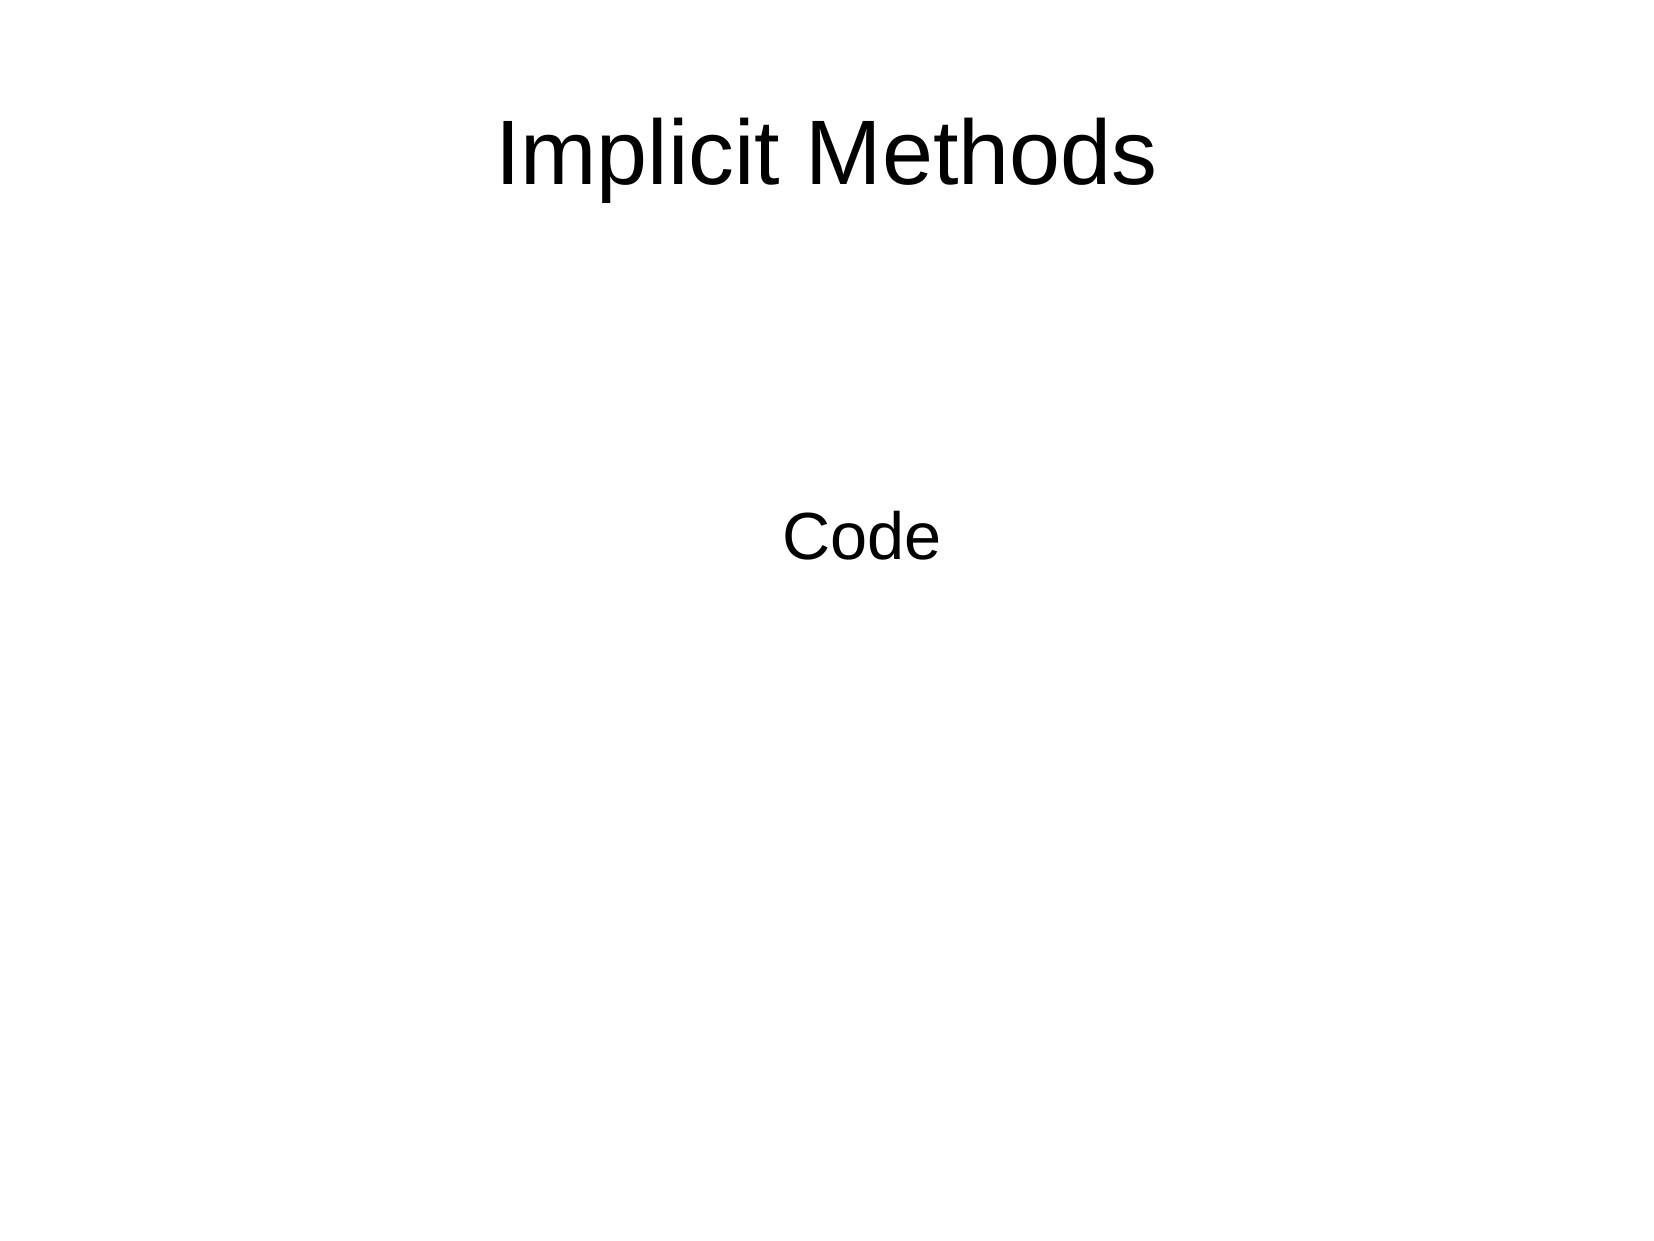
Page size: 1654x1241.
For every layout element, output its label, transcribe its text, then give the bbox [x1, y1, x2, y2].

list Code [82, 290, 1571, 1010]
title Implicit Methods [82, 49, 1571, 257]
